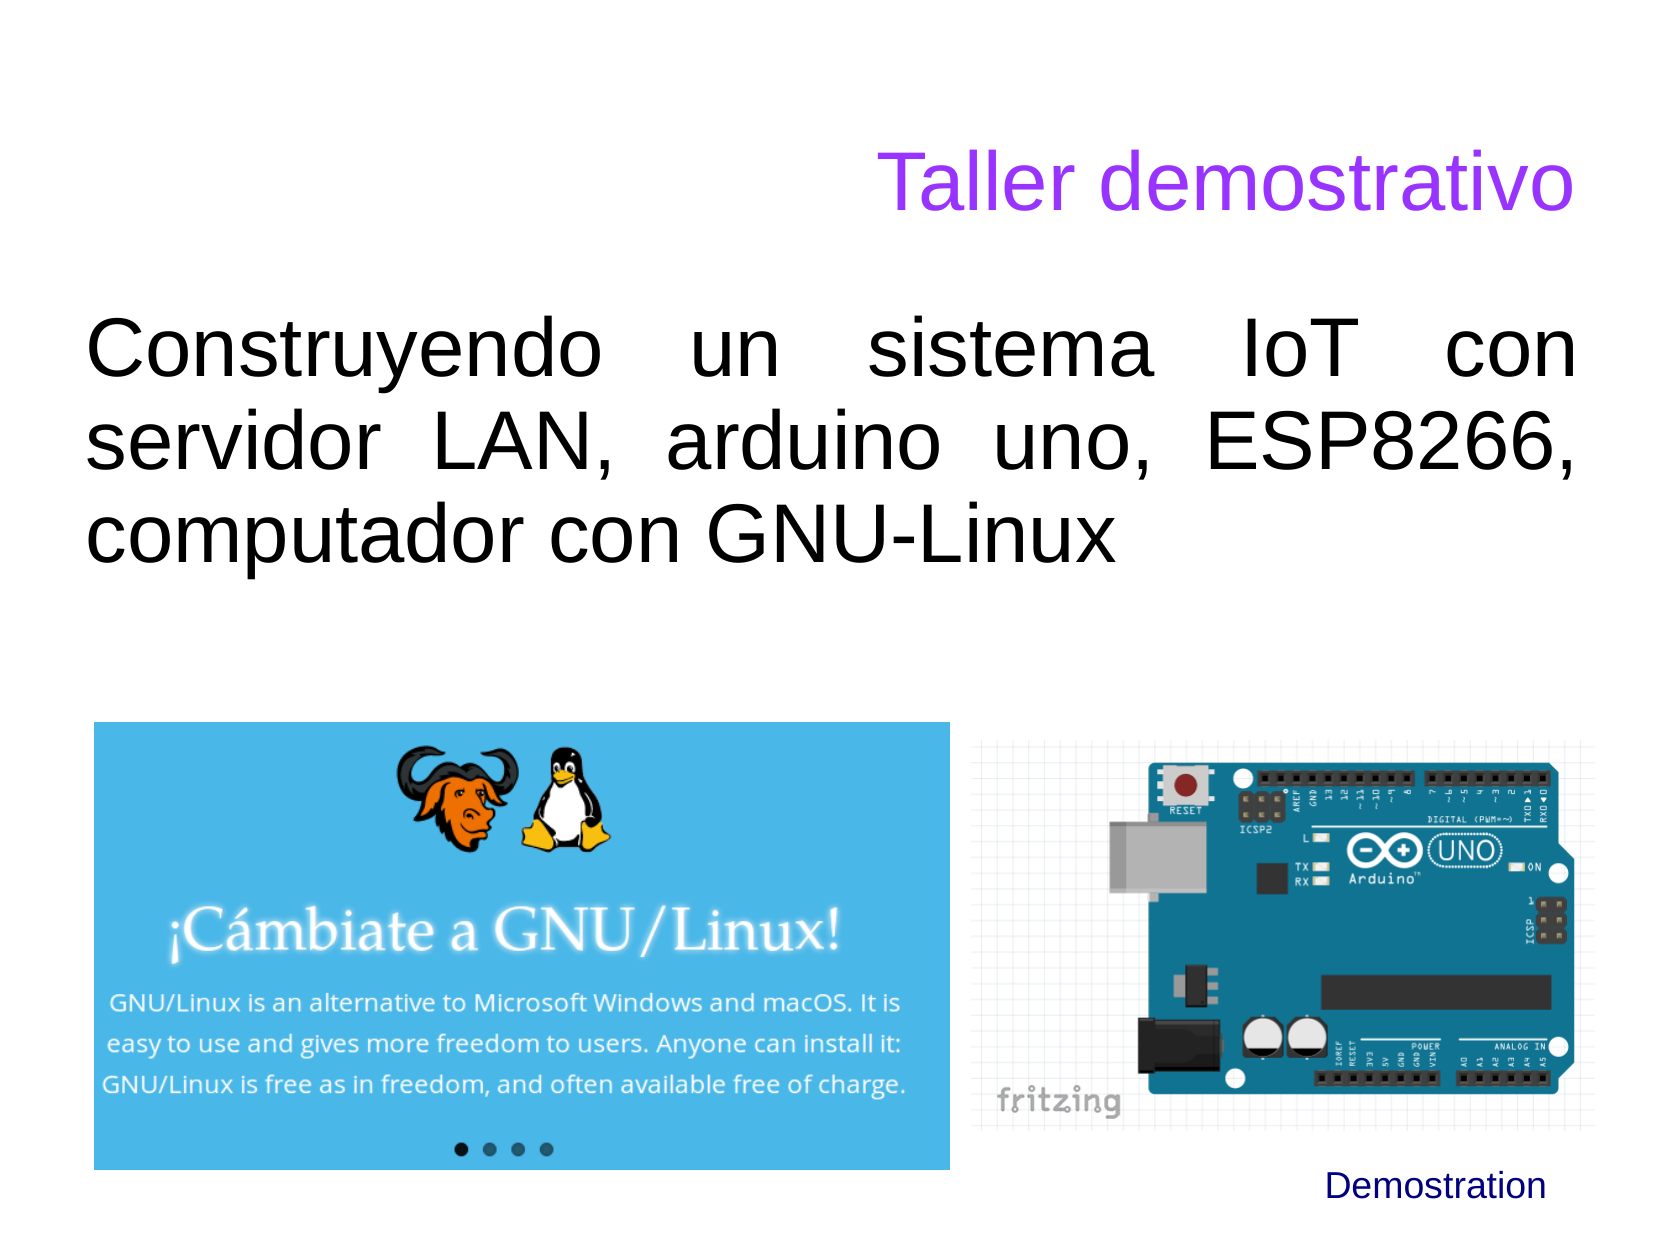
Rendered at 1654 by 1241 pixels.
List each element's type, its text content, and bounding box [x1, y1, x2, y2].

picture [971, 740, 1595, 1131]
text_box Demostration [1309, 1157, 1583, 1228]
text_box Construyendo un sistema IoT con servidor LAN, arduino uno, ESP8266, computador con GNU-Linux [70, 293, 1595, 682]
text_box Taller demostrativo [862, 128, 1654, 237]
picture [94, 722, 950, 1170]
